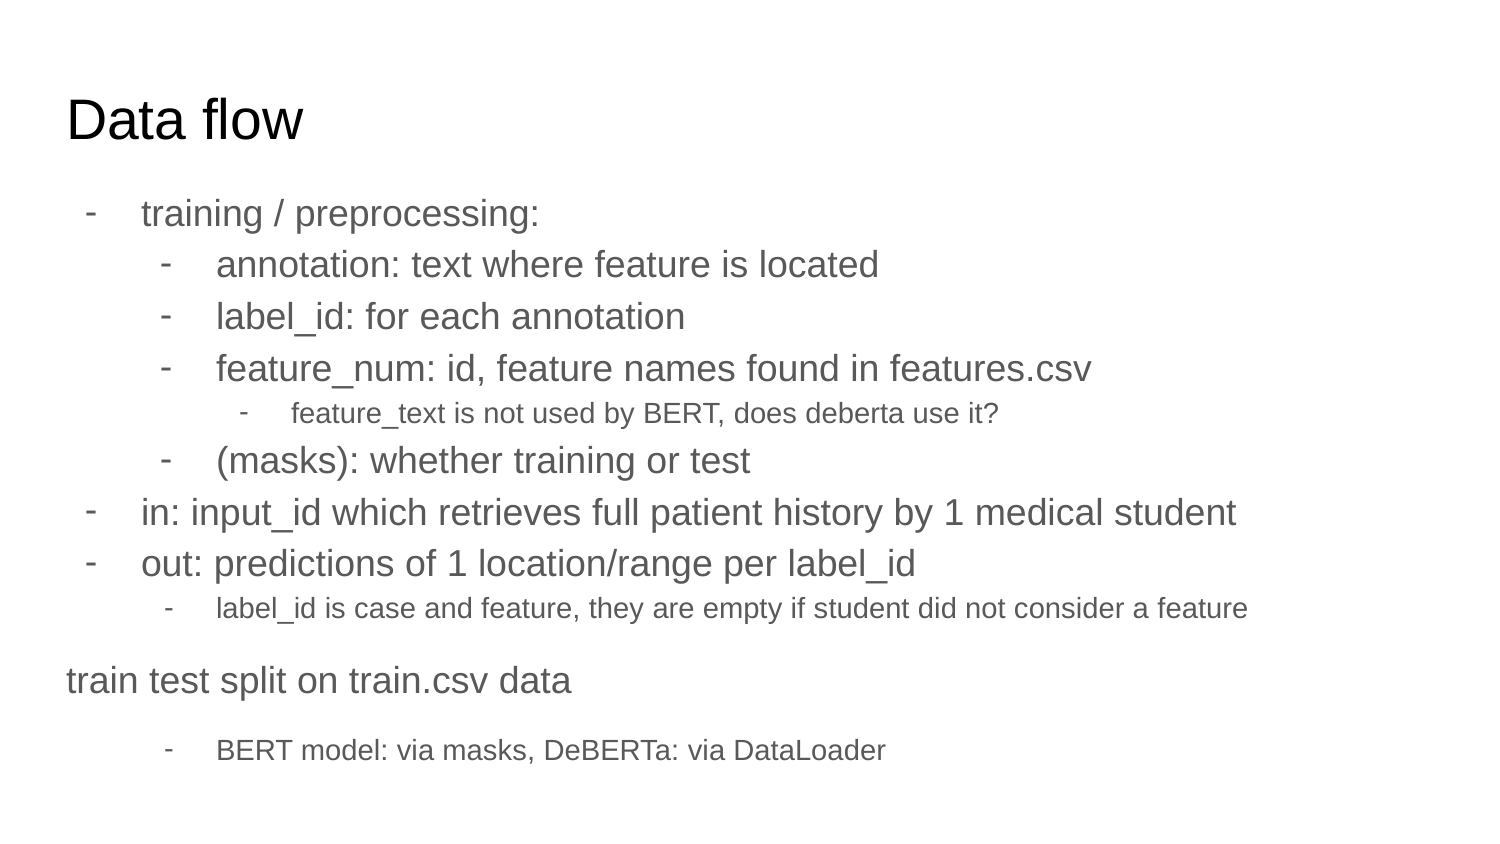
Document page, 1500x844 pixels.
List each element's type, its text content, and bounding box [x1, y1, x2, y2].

title Data flow [51, 72, 1449, 166]
list training / preprocessing: annotation: text where feature is located label_id: for each annotation feature_num: id, feature names found in features.csv feature_text is not used by BERT, does deberta use it? (masks): whether training or test in: input_id which retrieves full patient history by 1 medical student out: predictions of 1 location/range per label_id label_id is case and feature, they are empty if student did not consider a feature train test split on train.csv data BERT model: via masks, DeBERTa: via DataLoader [51, 166, 1449, 750]
